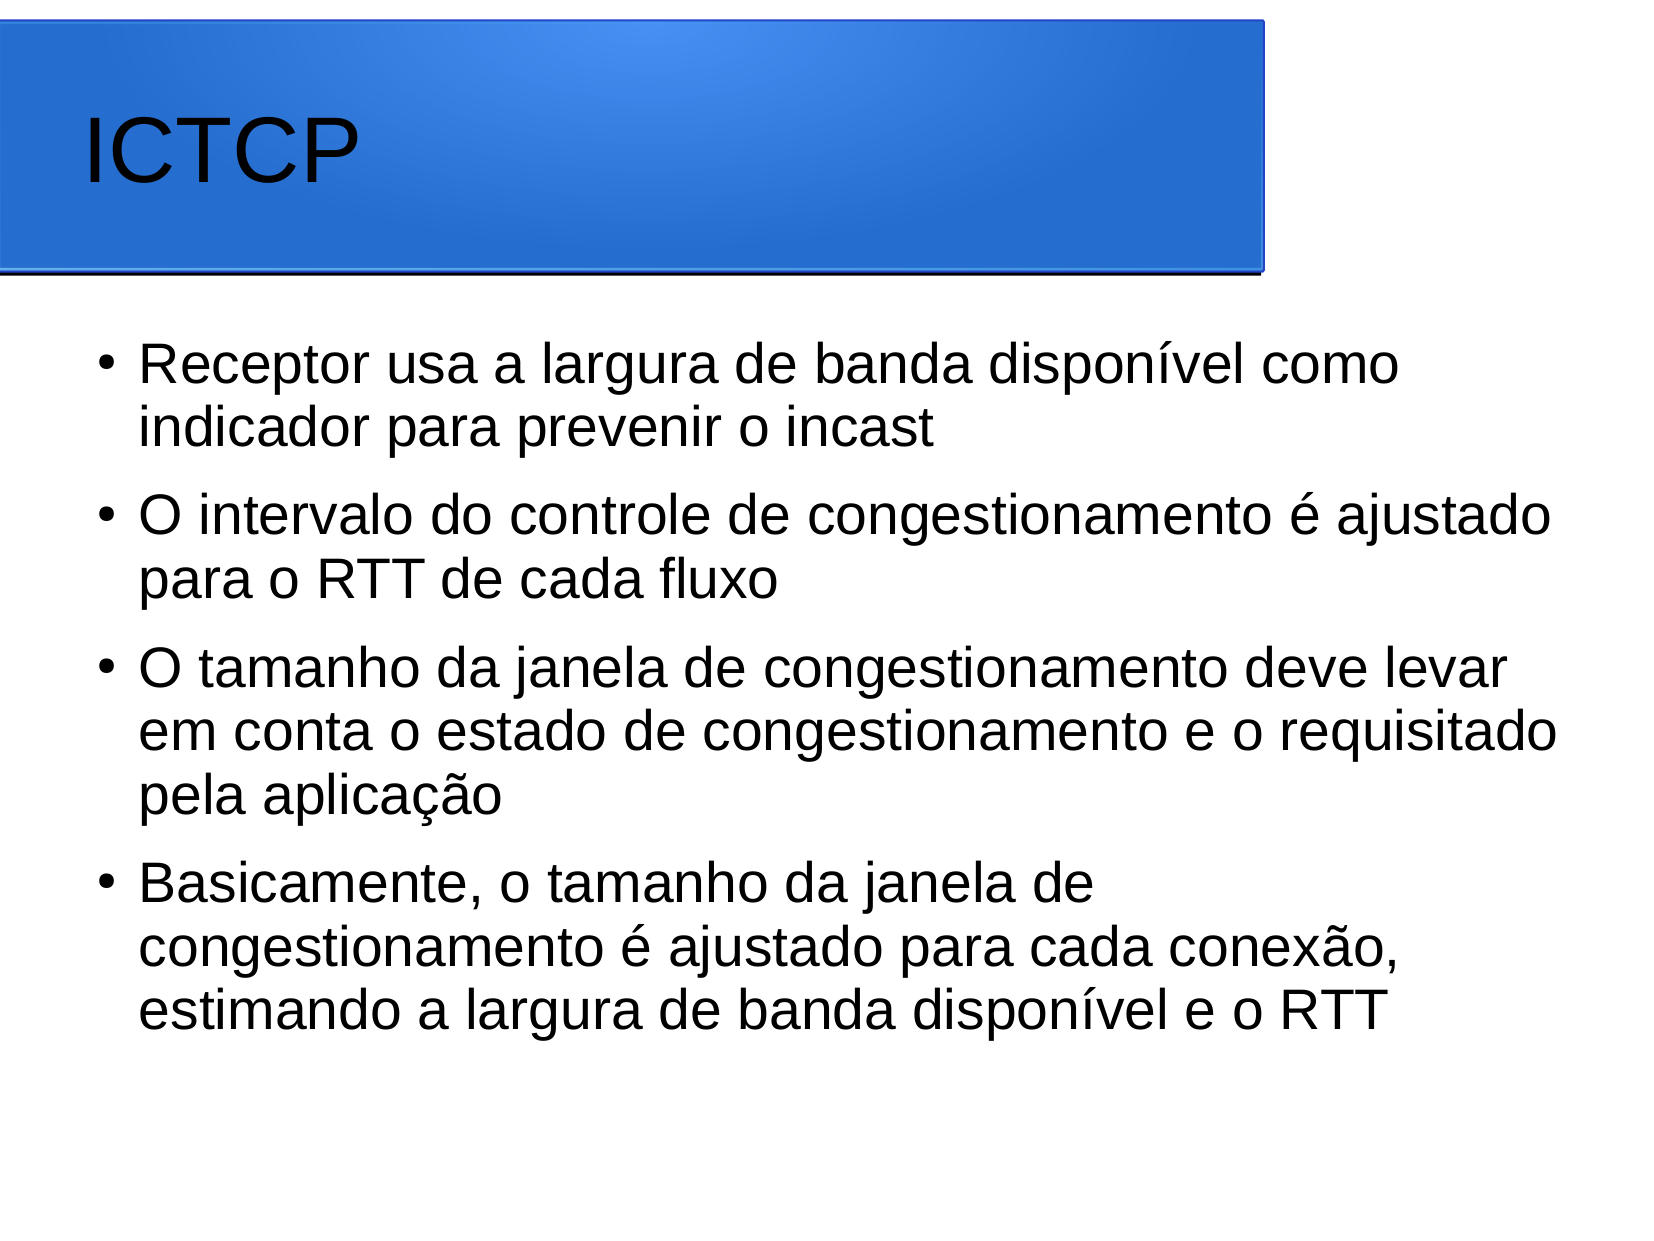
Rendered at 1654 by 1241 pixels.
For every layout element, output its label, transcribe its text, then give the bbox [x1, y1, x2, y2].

title ICTCP [82, 47, 1235, 252]
list Receptor usa a largura de banda disponível como indicador para prevenir o incast O intervalo do controle de congestionamento é ajustado para o RTT de cada fluxo O tamanho da janela de congestionamento deve levar em conta o estado de congestionamento e o requisitado pela aplicação Basicamente, o tamanho da janela de congestionamento é ajustado para cada conexão, estimando a largura de banda disponível e o RTT [82, 331, 1571, 1051]
